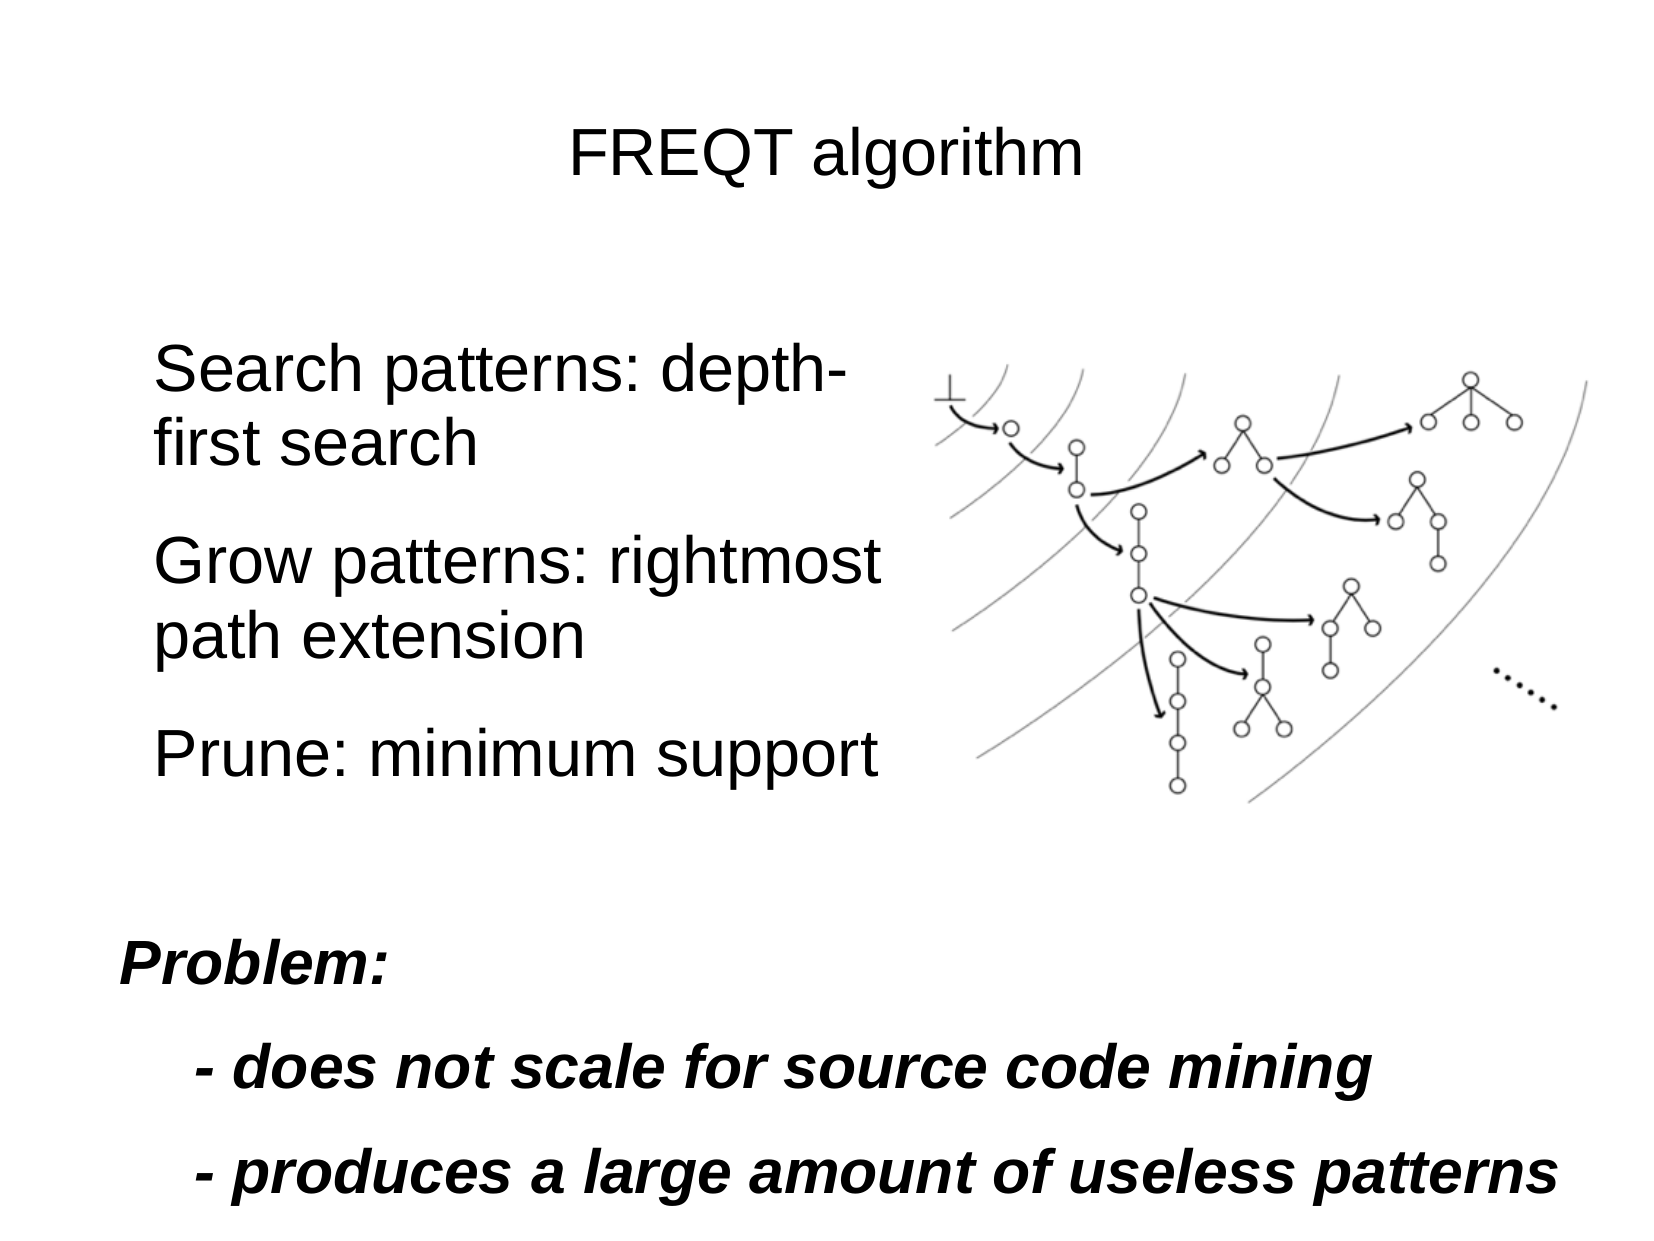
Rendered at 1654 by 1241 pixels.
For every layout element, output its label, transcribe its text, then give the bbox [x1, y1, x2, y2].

list Search patterns: depth-first search Grow patterns: rightmost path extension Prune: minimum support [82, 330, 897, 796]
picture [897, 309, 1618, 814]
text_box Problem: - does not scale for source code mining - produces a large amount of useless patterns [105, 885, 1621, 1215]
title FREQT algorithm [82, 49, 1571, 257]
